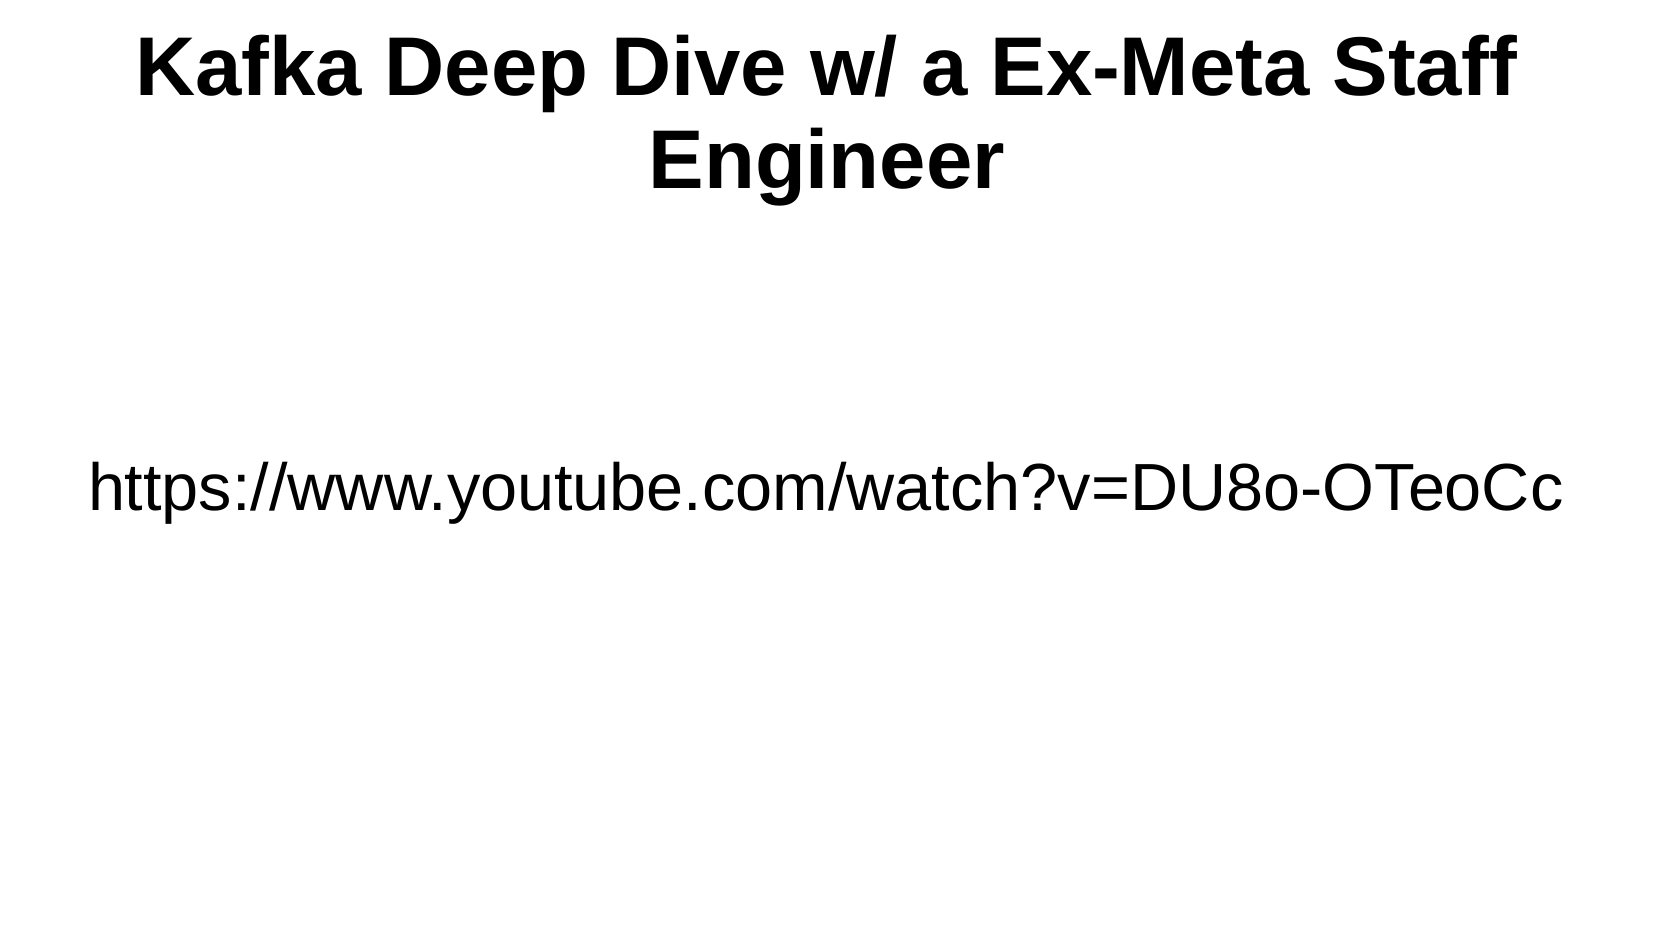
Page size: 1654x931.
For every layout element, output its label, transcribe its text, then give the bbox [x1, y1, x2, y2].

subtitle https://www.youtube.com/watch?v=DU8o-OTeoCc [82, 217, 1571, 758]
title Kafka Deep Dive w/ a Ex-Meta Staff Engineer [82, 0, 1571, 217]
